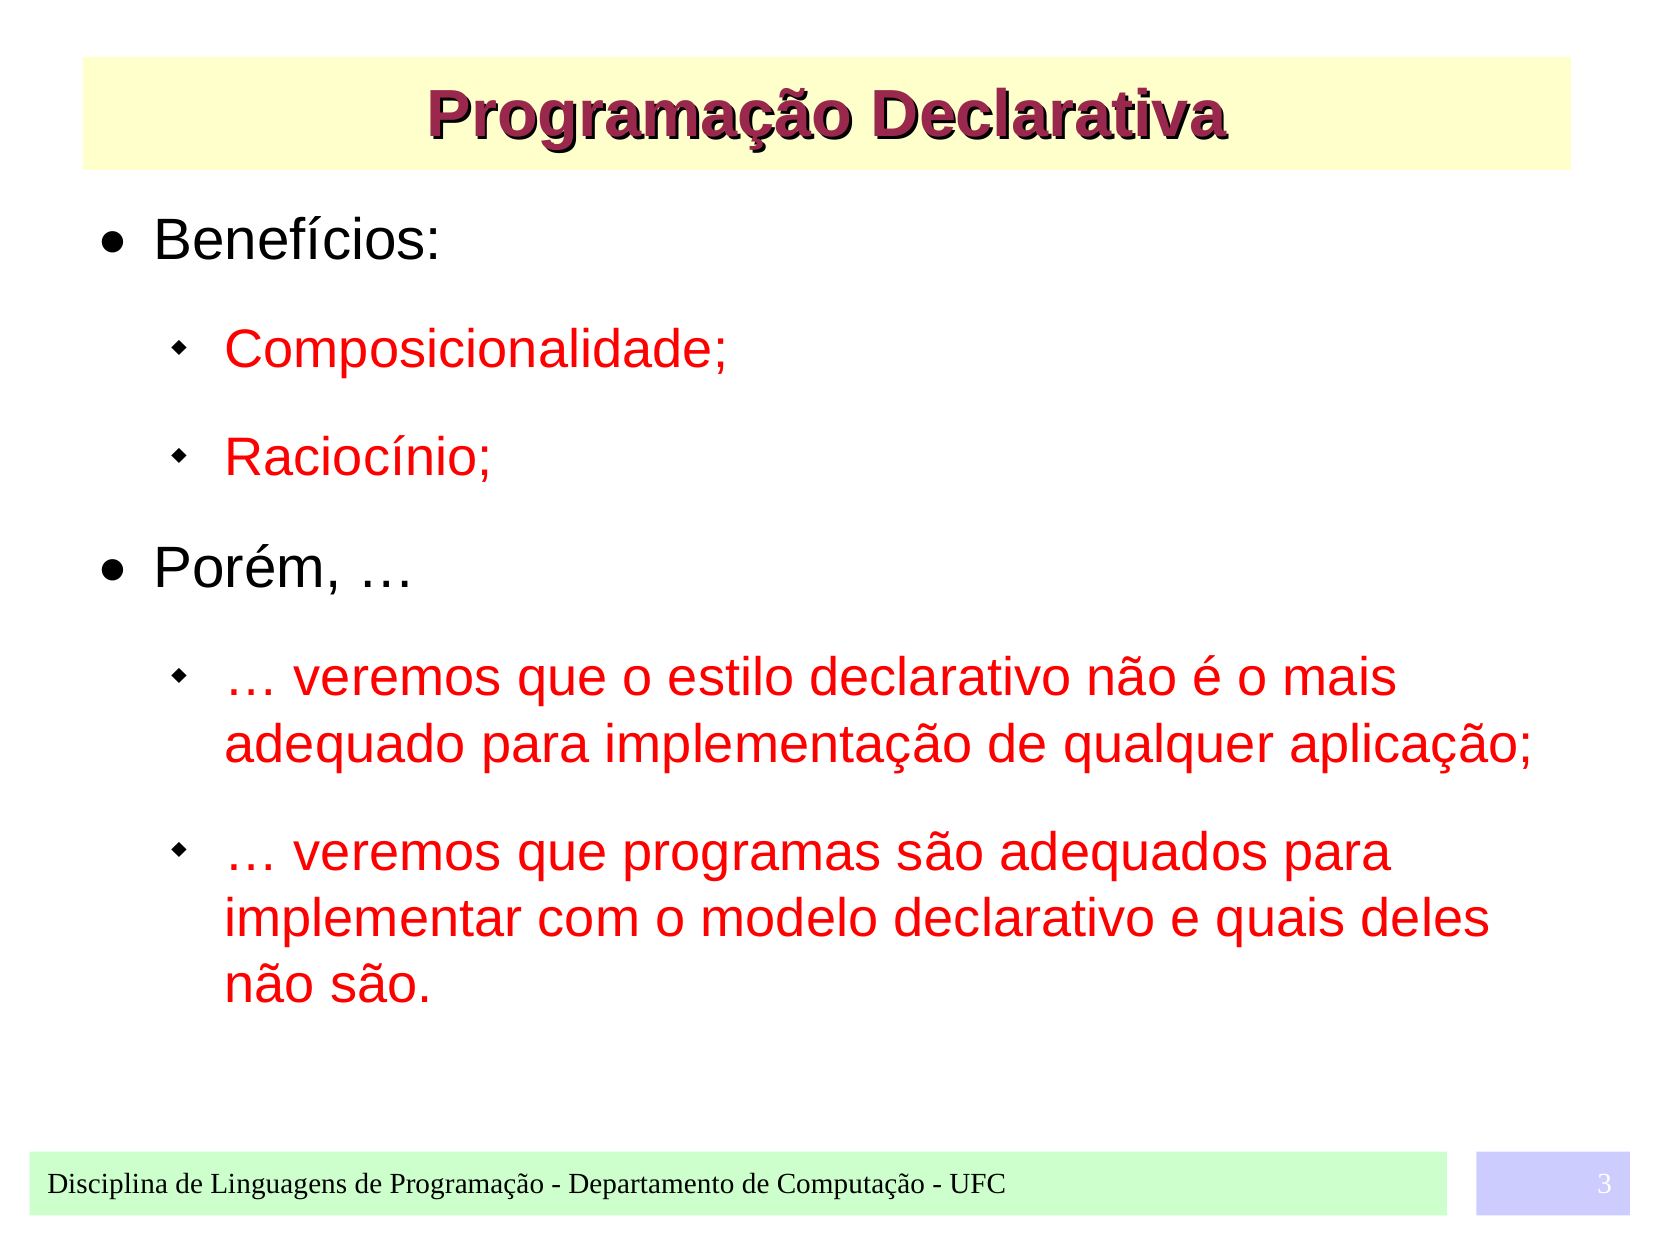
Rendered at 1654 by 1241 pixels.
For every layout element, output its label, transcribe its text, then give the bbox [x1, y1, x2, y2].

title Programação Declarativa [82, 56, 1571, 170]
list Benefícios: Composicionalidade; Raciocínio; Porém, … … veremos que o estilo declarativo não é o mais adequado para implementação de qualquer aplicação; … veremos que programas são adequados para implementar com o modelo declarativo e quais deles não são. [82, 206, 1571, 1137]
